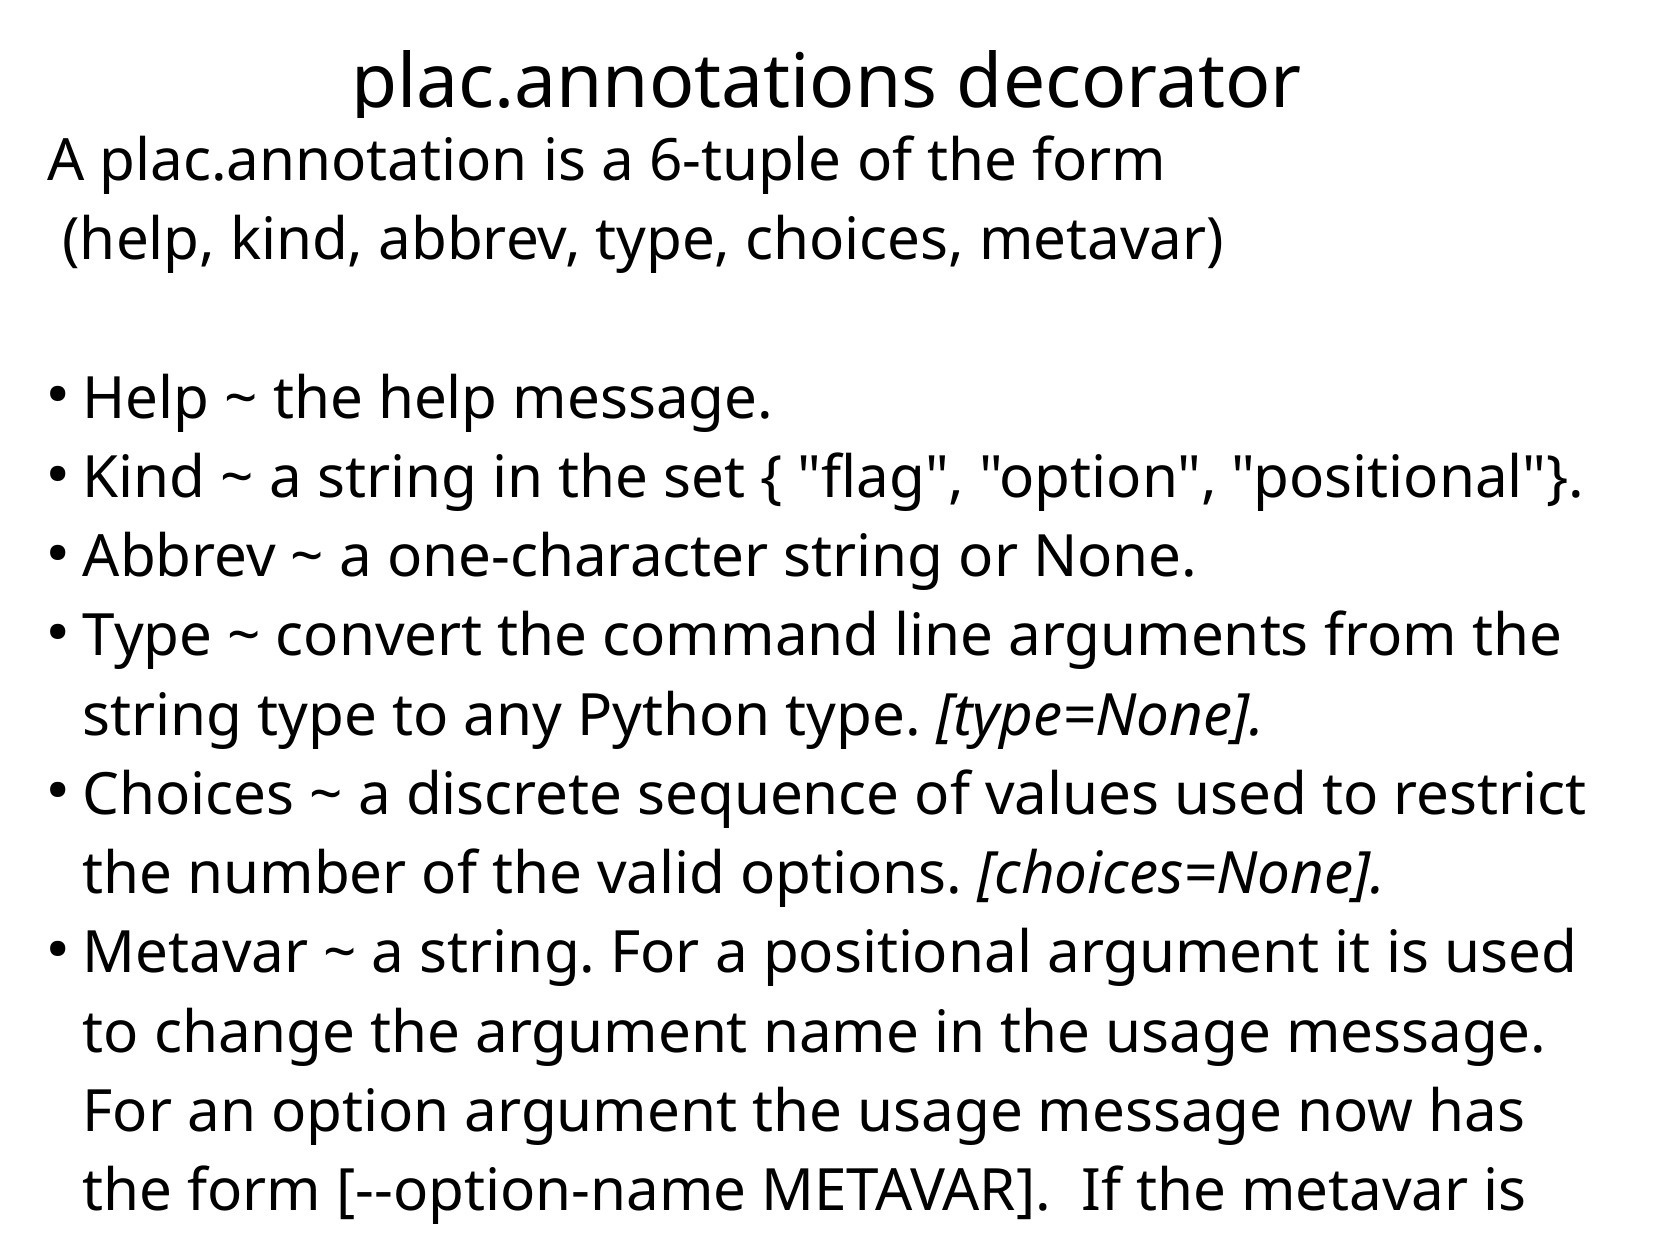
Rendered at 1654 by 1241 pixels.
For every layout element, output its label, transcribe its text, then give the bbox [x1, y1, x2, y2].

title plac.annotations decorator [82, 36, 1571, 118]
subtitle A plac.annotation is a 6-tuple of the form (help, kind, abbrev, type, choices, metavar) Help ~ the help message. Kind ~ a string in the set { "flag", "option", "positional"}. Abbrev ~ a one-character string or None. Type ~ convert the command line arguments from the string type to any Python type. [type=None]. Choices ~ a discrete sequence of values used to restrict the number of the valid options. [choices=None]. Metavar ~ a string. For a positional argument it is used to change the argument name in the usage message. For an option argument the usage message now has the form [--option-name METAVAR]. If the metavar is None, then it is equal to the uppercased name of the argument, unless the argument has a default: then it is equal to the stringified form of the default. [metavar=None]. [47, 118, 1619, 1241]
